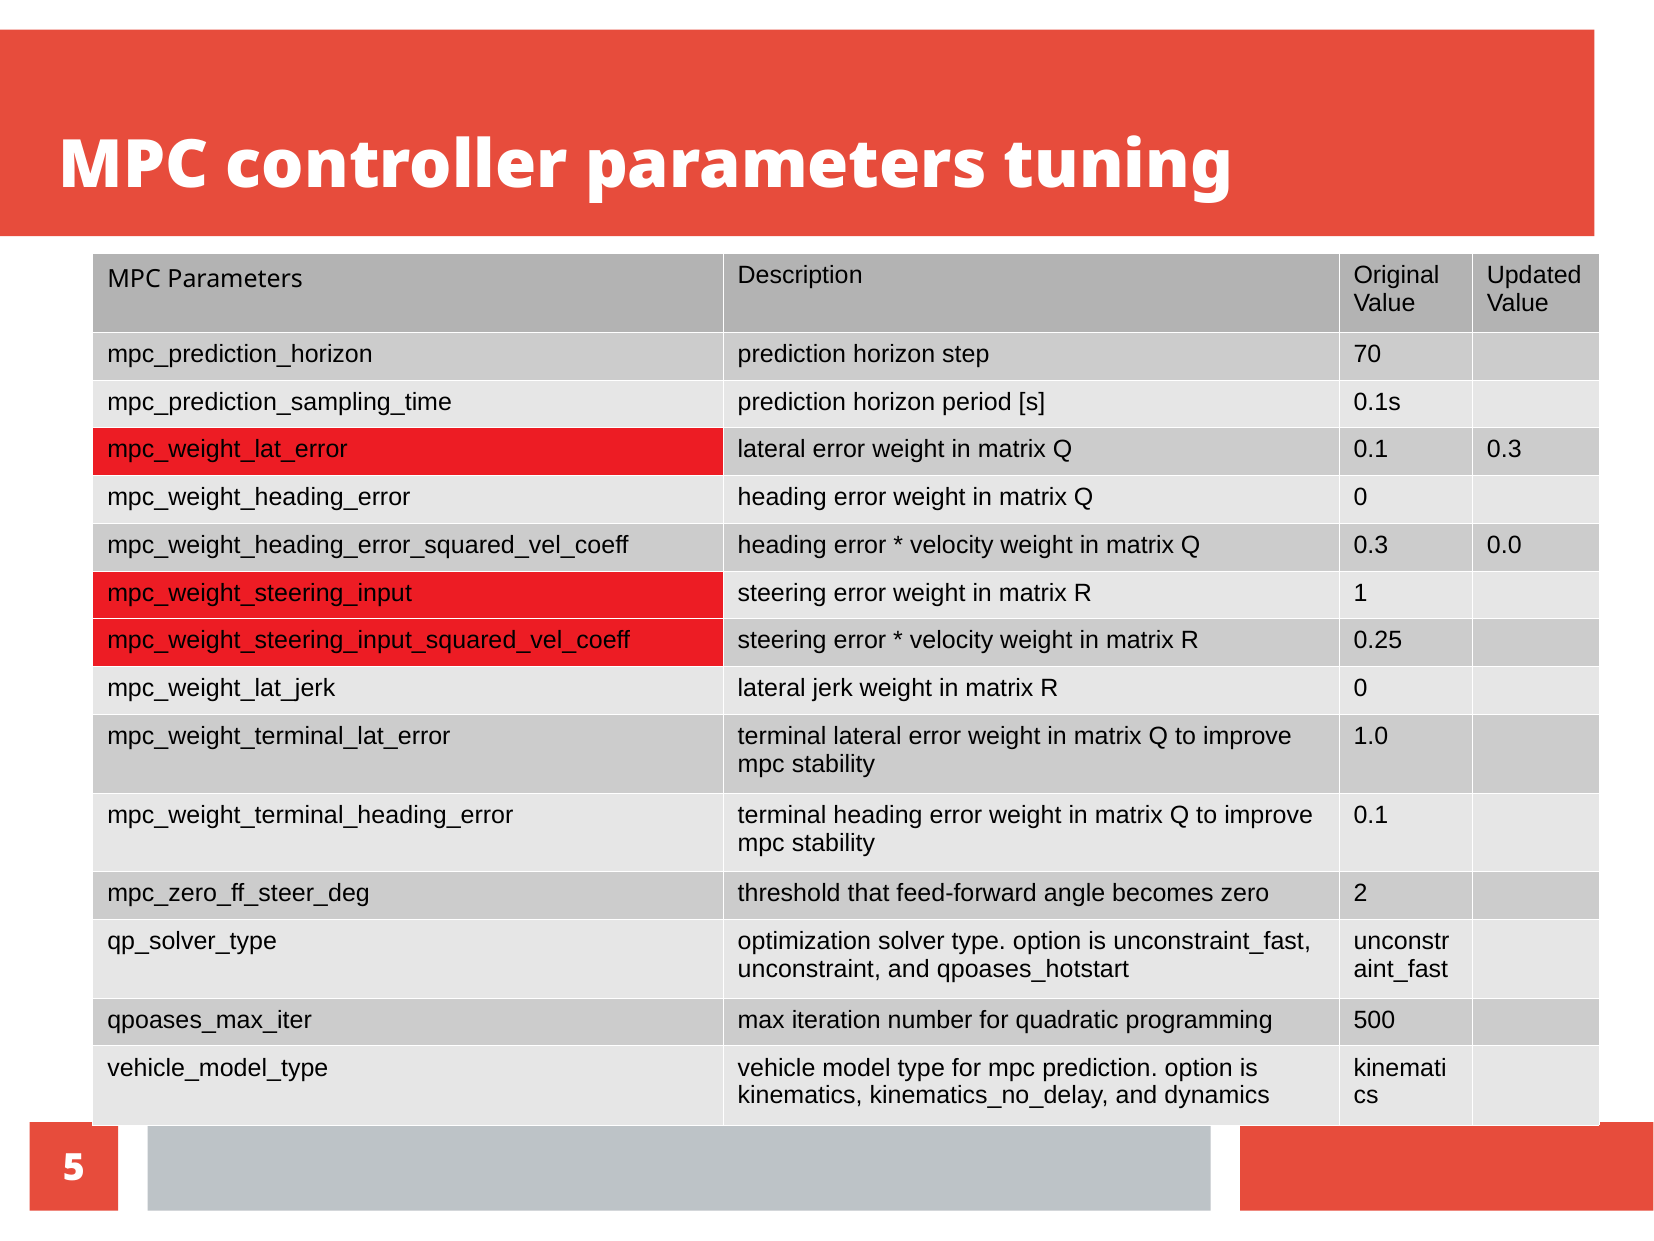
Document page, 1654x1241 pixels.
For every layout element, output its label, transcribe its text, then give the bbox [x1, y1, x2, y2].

table_cell 0 [1340, 667, 1472, 714]
table_cell optimization solver type. option is unconstraint_fast, unconstraint, and qpoases_hotstart [724, 920, 1339, 998]
table_cell lateral jerk weight in matrix R [724, 667, 1339, 714]
table_cell 0.0 [1473, 524, 1599, 571]
table_cell vehicle model type for mpc prediction. option is kinematics, kinematics_no_delay, and dynamics [724, 1046, 1339, 1125]
table_cell mpc_weight_terminal_heading_error [93, 794, 723, 871]
table_cell terminal lateral error weight in matrix Q to improve mpc stability [724, 715, 1339, 793]
table_cell [1473, 667, 1599, 714]
table_cell mpc_zero_ff_steer_deg [93, 872, 723, 919]
table_cell prediction horizon step [724, 333, 1339, 380]
table_cell 0.1 [1340, 428, 1472, 475]
table_cell mpc_weight_steering_input [93, 572, 723, 618]
table_cell mpc_weight_heading_error [93, 476, 723, 523]
table_cell [1473, 794, 1599, 871]
table_cell qpoases_max_iter [93, 999, 723, 1045]
table_cell [1473, 920, 1599, 998]
title MPC controller parameters tuning [59, 59, 1595, 207]
table_cell [1473, 999, 1599, 1045]
table_cell 0.3 [1340, 524, 1472, 571]
table_cell 1.0 [1340, 715, 1472, 793]
table_cell vehicle_model_type [93, 1046, 723, 1125]
table_cell [1473, 872, 1599, 919]
table_cell lateral error weight in matrix Q [724, 428, 1339, 475]
table_cell [1473, 572, 1599, 618]
table_header Original Value [1340, 254, 1472, 332]
table_cell heading error * velocity weight in matrix Q [724, 524, 1339, 571]
table_cell [1473, 476, 1599, 523]
table_cell mpc_weight_lat_error [93, 428, 723, 475]
table_cell [1473, 1046, 1599, 1125]
table_cell mpc_prediction_horizon [93, 333, 723, 380]
table_cell threshold that feed-forward angle becomes zero [724, 872, 1339, 919]
table_cell mpc_weight_lat_jerk [93, 667, 723, 714]
table_cell 1 [1340, 572, 1472, 618]
table_cell heading error weight in matrix Q [724, 476, 1339, 523]
table_cell 0.25 [1340, 619, 1472, 666]
table_cell mpc_weight_steering_input_squared_vel_coeff [93, 619, 723, 666]
table_cell kinematics [1340, 1046, 1472, 1125]
table_cell prediction horizon period [s] [724, 381, 1339, 427]
table_cell mpc_prediction_sampling_time [93, 381, 723, 427]
table_cell terminal heading error weight in matrix Q to improve mpc stability [724, 794, 1339, 871]
table_cell mpc_weight_heading_error_squared_vel_coeff [93, 524, 723, 571]
table_cell 0 [1340, 476, 1472, 523]
table_cell steering error weight in matrix R [724, 572, 1339, 618]
table_cell 70 [1340, 333, 1472, 380]
table_cell 0.1s [1340, 381, 1472, 427]
table_header Description [724, 254, 1339, 332]
table_cell 2 [1340, 872, 1472, 919]
table_cell [1473, 333, 1599, 380]
table_header Updated Value [1473, 254, 1599, 332]
table_cell unconstraint_fast [1340, 920, 1472, 998]
table_cell qp_solver_type [93, 920, 723, 998]
table_cell [1473, 715, 1599, 793]
table_cell 0.3 [1473, 428, 1599, 475]
table_cell [1473, 619, 1599, 666]
table_cell mpc_weight_terminal_lat_error [93, 715, 723, 793]
table_cell 500 [1340, 999, 1472, 1045]
table_header MPC Parameters [93, 254, 723, 332]
table_cell max iteration number for quadratic programming [724, 999, 1339, 1045]
table_cell [1473, 381, 1599, 427]
table_cell steering error * velocity weight in matrix R [724, 619, 1339, 666]
table_cell 0.1 [1340, 794, 1472, 871]
